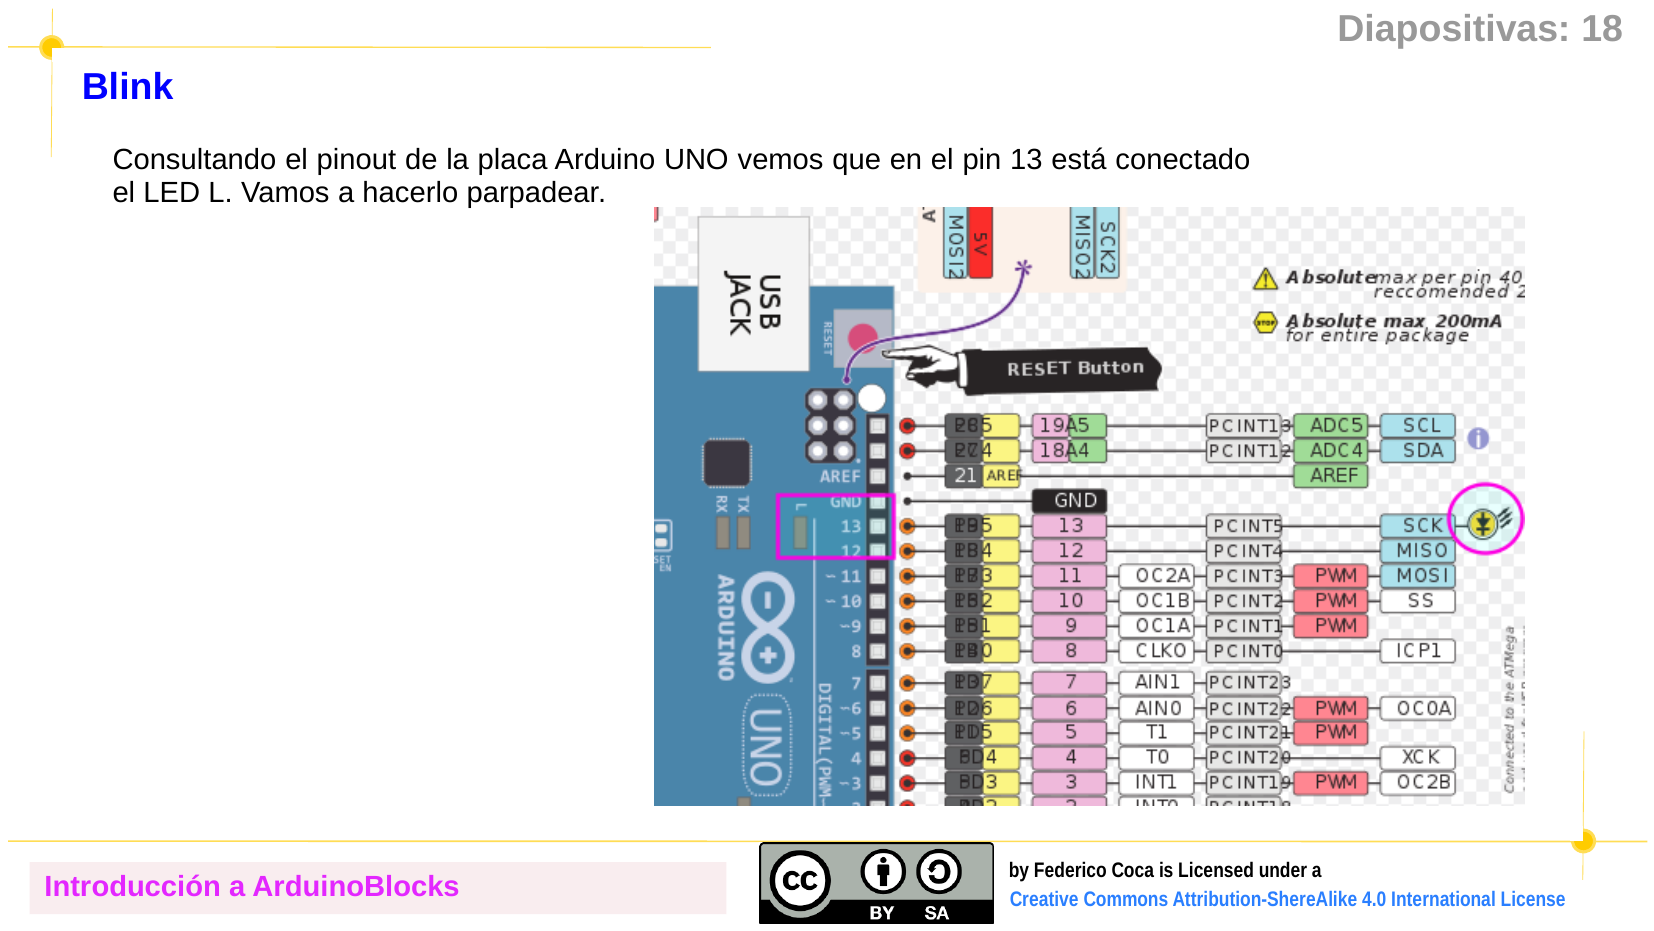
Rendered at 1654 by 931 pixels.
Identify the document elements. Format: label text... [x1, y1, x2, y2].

text_box Introducción a ArduinoBlocks [29, 862, 727, 915]
text_box Diapositivas: 18 [1322, 0, 1644, 57]
picture [654, 207, 1525, 806]
text_box Blink [67, 58, 1207, 116]
text_box Consultando el pinout de la placa Arduino UNO vemos que en el pin 13 está conectado el LED L. Vamos a hacerlo parpadear. [97, 135, 1268, 282]
